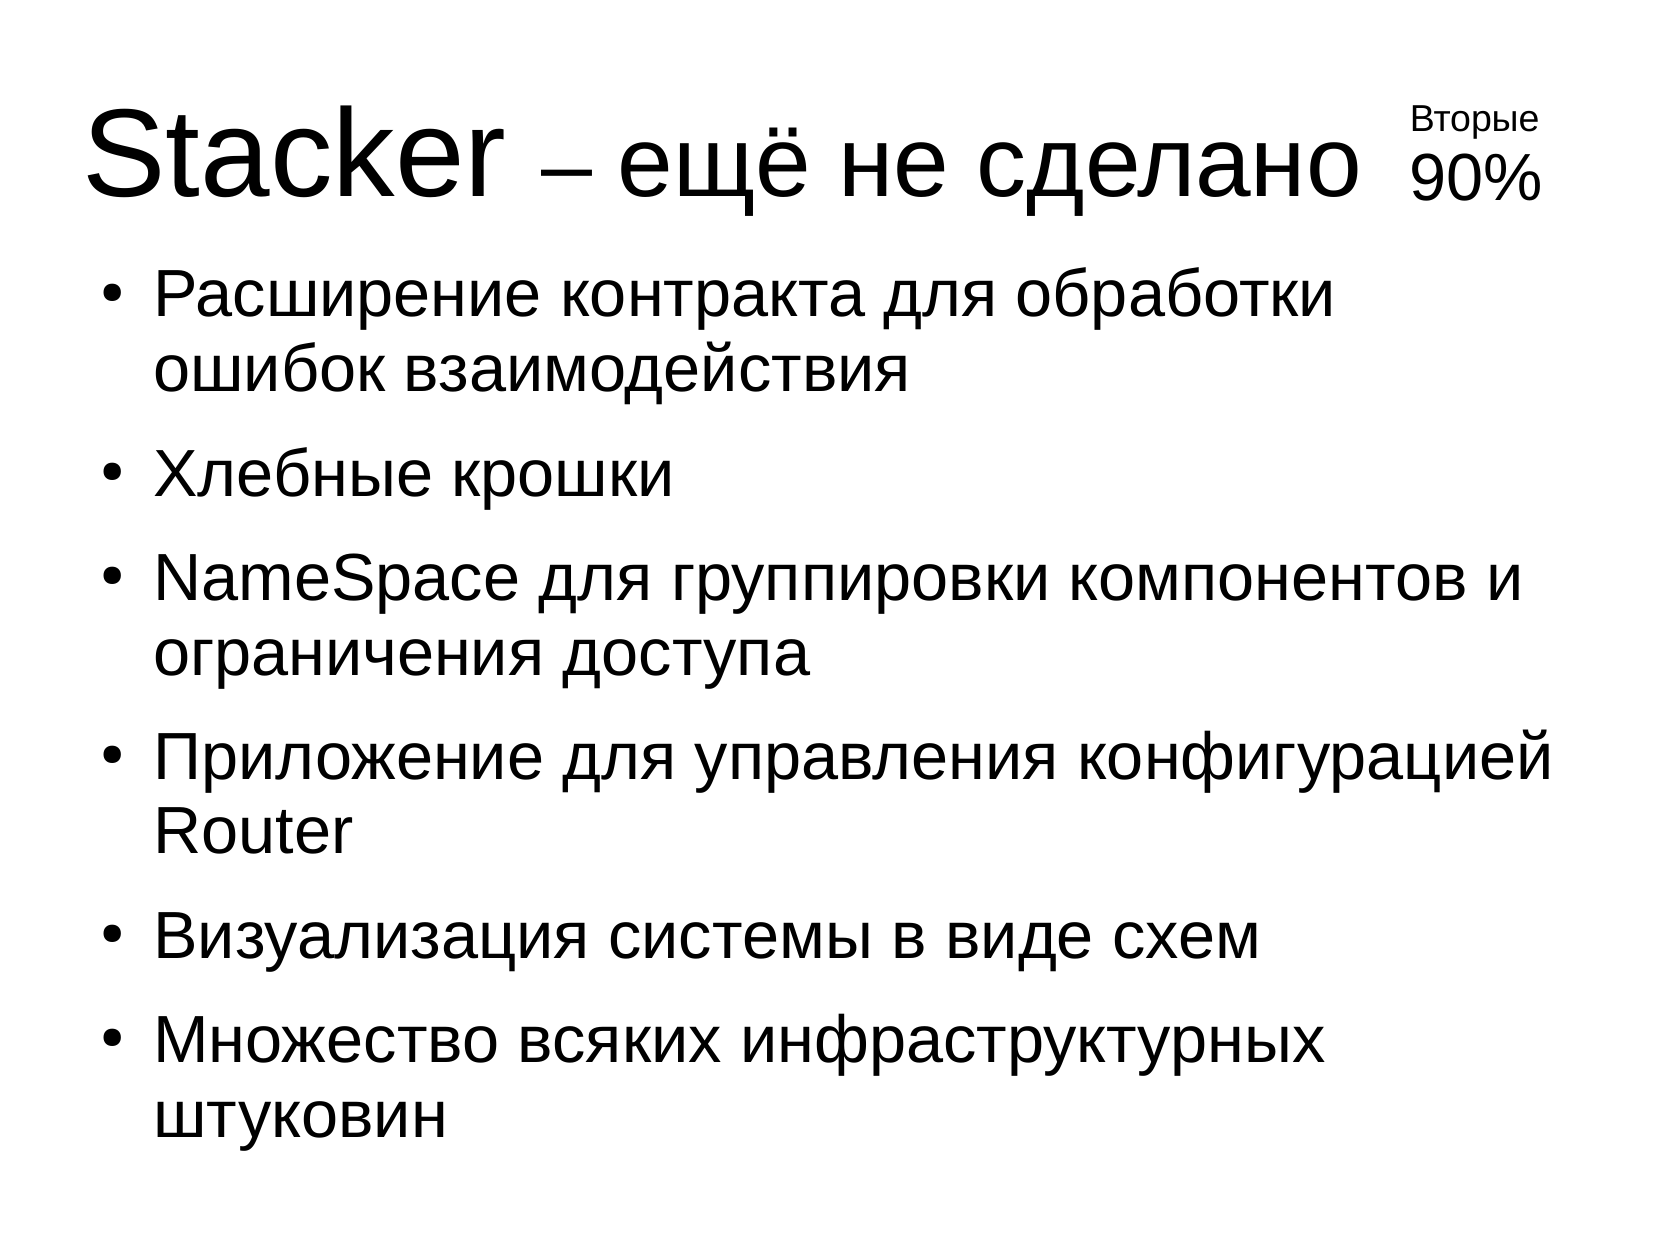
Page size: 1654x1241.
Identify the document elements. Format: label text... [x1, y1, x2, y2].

list Расширение контракта для обработки ошибок взаимодействия Хлебные крошки NameSpace для группировки компонентов и ограничения доступа Приложение для управления конфигурацией Router Визуализация системы в виде схем Множество всяких инфраструктурных штуковин [82, 256, 1571, 1171]
title Stacker – ещё не сделано [82, 49, 1571, 256]
text_box Вторые 90% [1395, 90, 1636, 222]
